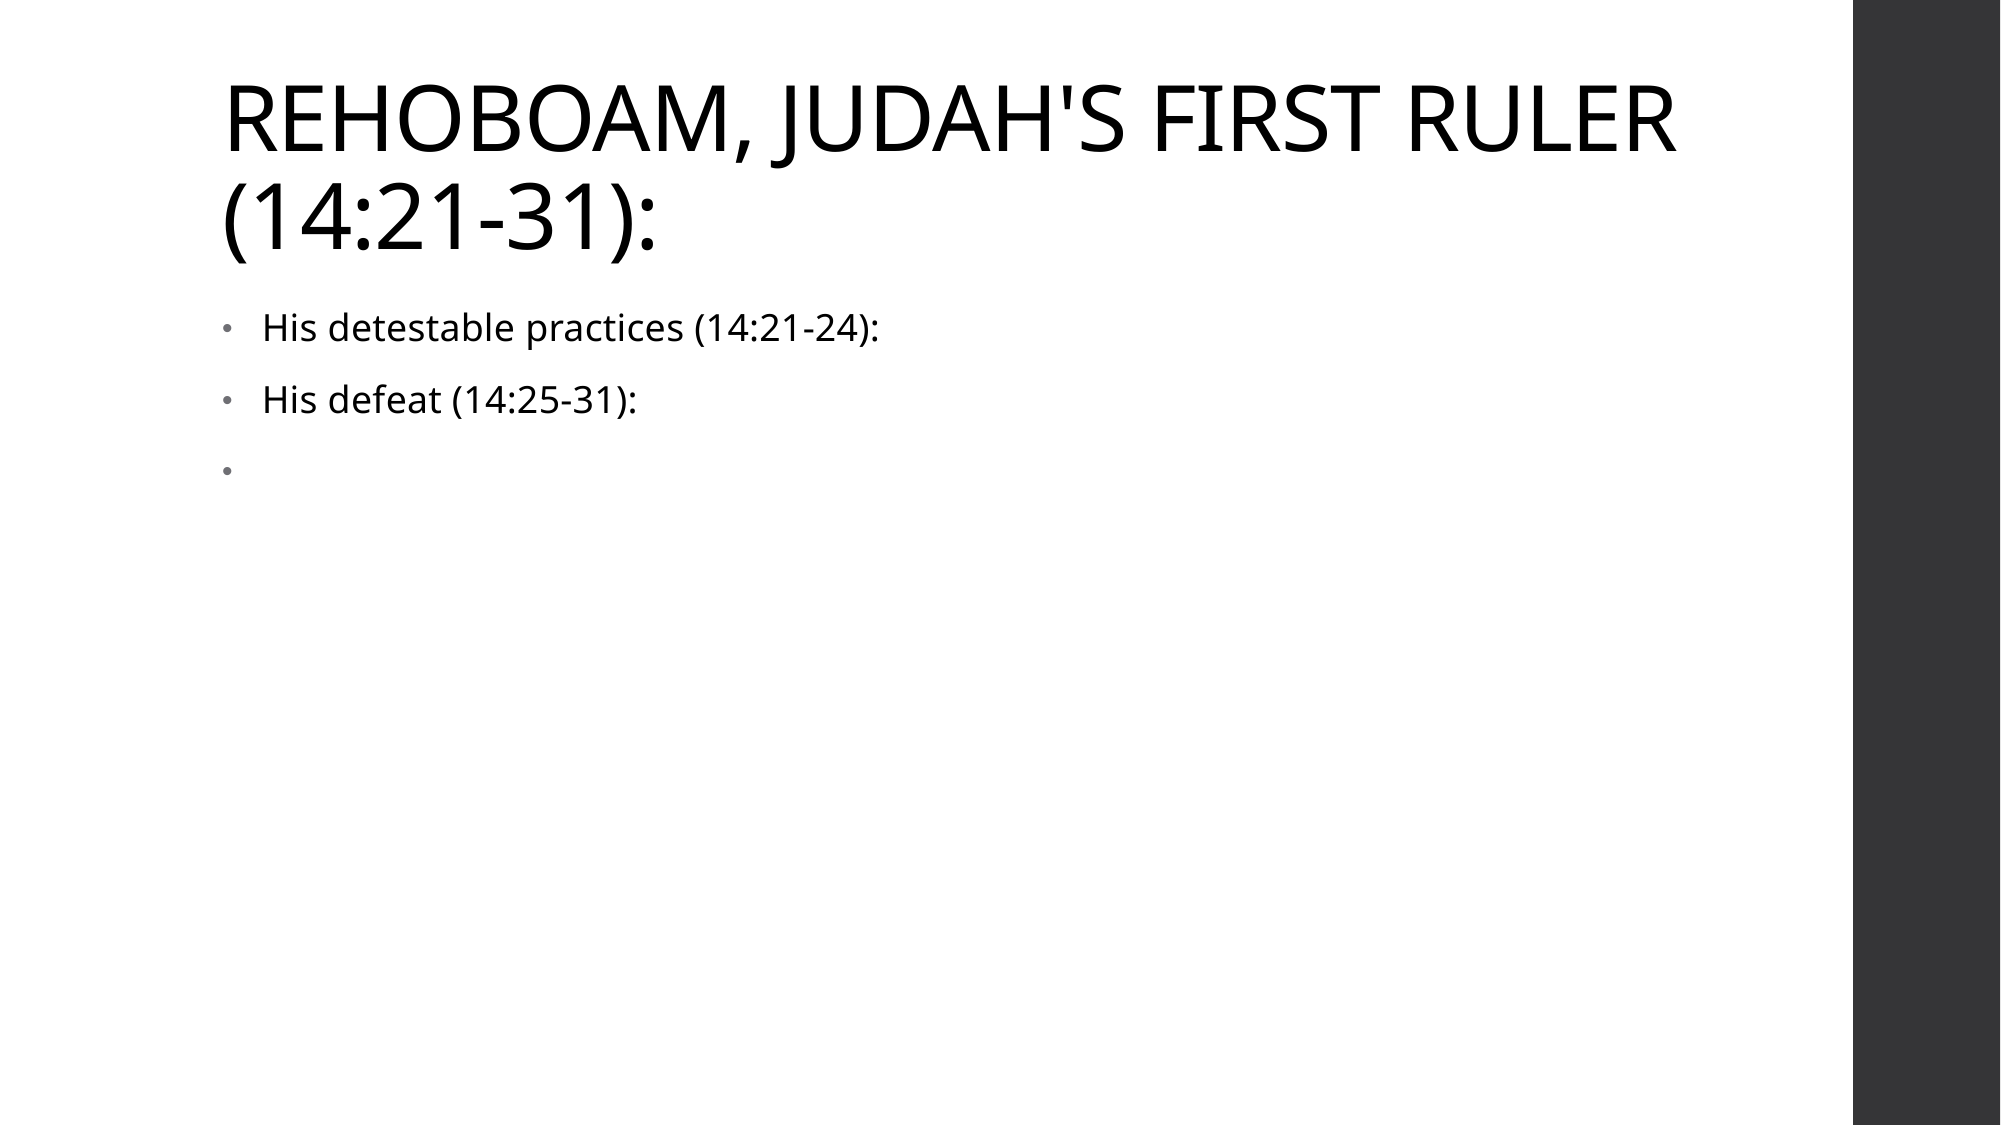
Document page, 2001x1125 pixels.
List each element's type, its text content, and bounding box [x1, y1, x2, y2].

title REHOBOAM, JUDAH'S FIRST RULER (14:21-31): [206, 60, 1797, 278]
list His detestable practices (14:21-24): His defeat (14:25-31): [206, 299, 1617, 1014]
